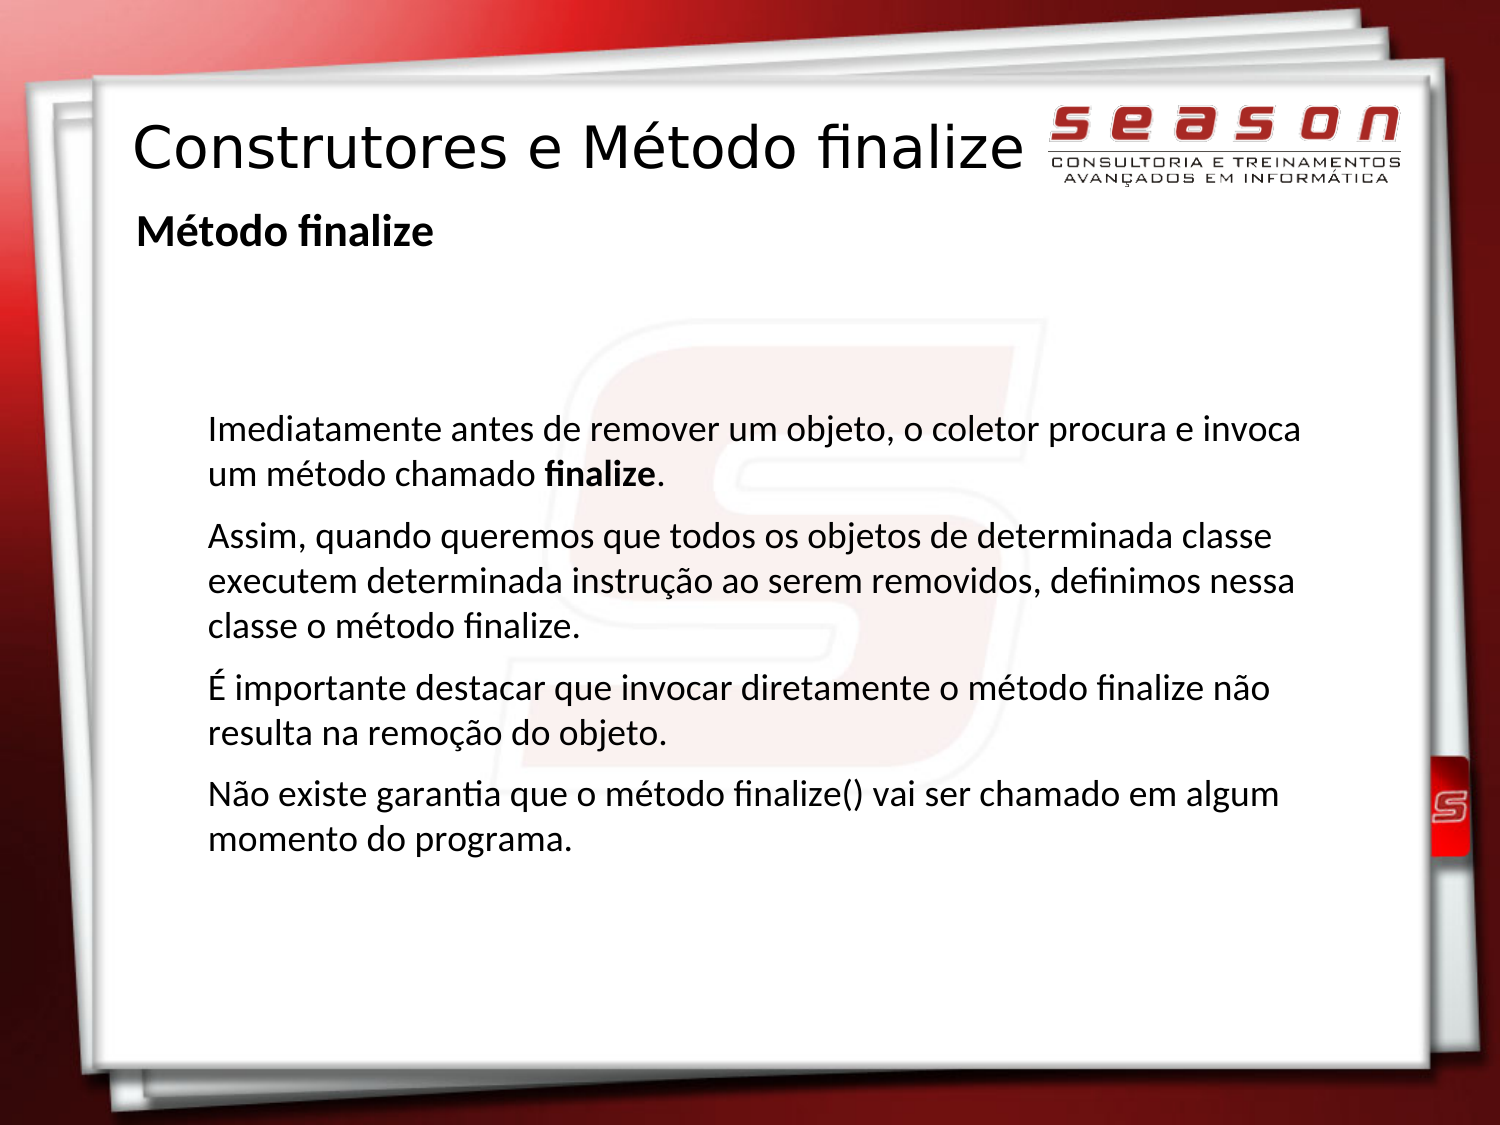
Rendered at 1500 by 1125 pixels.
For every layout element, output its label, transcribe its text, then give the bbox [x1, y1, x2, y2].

picture [0, 0, 1500, 1125]
title Construtores e Método finalize [118, 33, 1394, 257]
text_box Método finalize [119, 200, 1240, 256]
text_box Imediatamente antes de remover um objeto, o coletor procura e invoca um método chamado finalize. Assim, quando queremos que todos os objetos de determinada classe executem determinada instrução ao serem removidos, definimos nessa classe o método finalize. É importante destacar que invocar diretamente o método finalize não resulta na remoção do objeto. Não existe garantia que o método finalize() vai ser chamado em algum momento do programa. [207, 318, 1328, 945]
